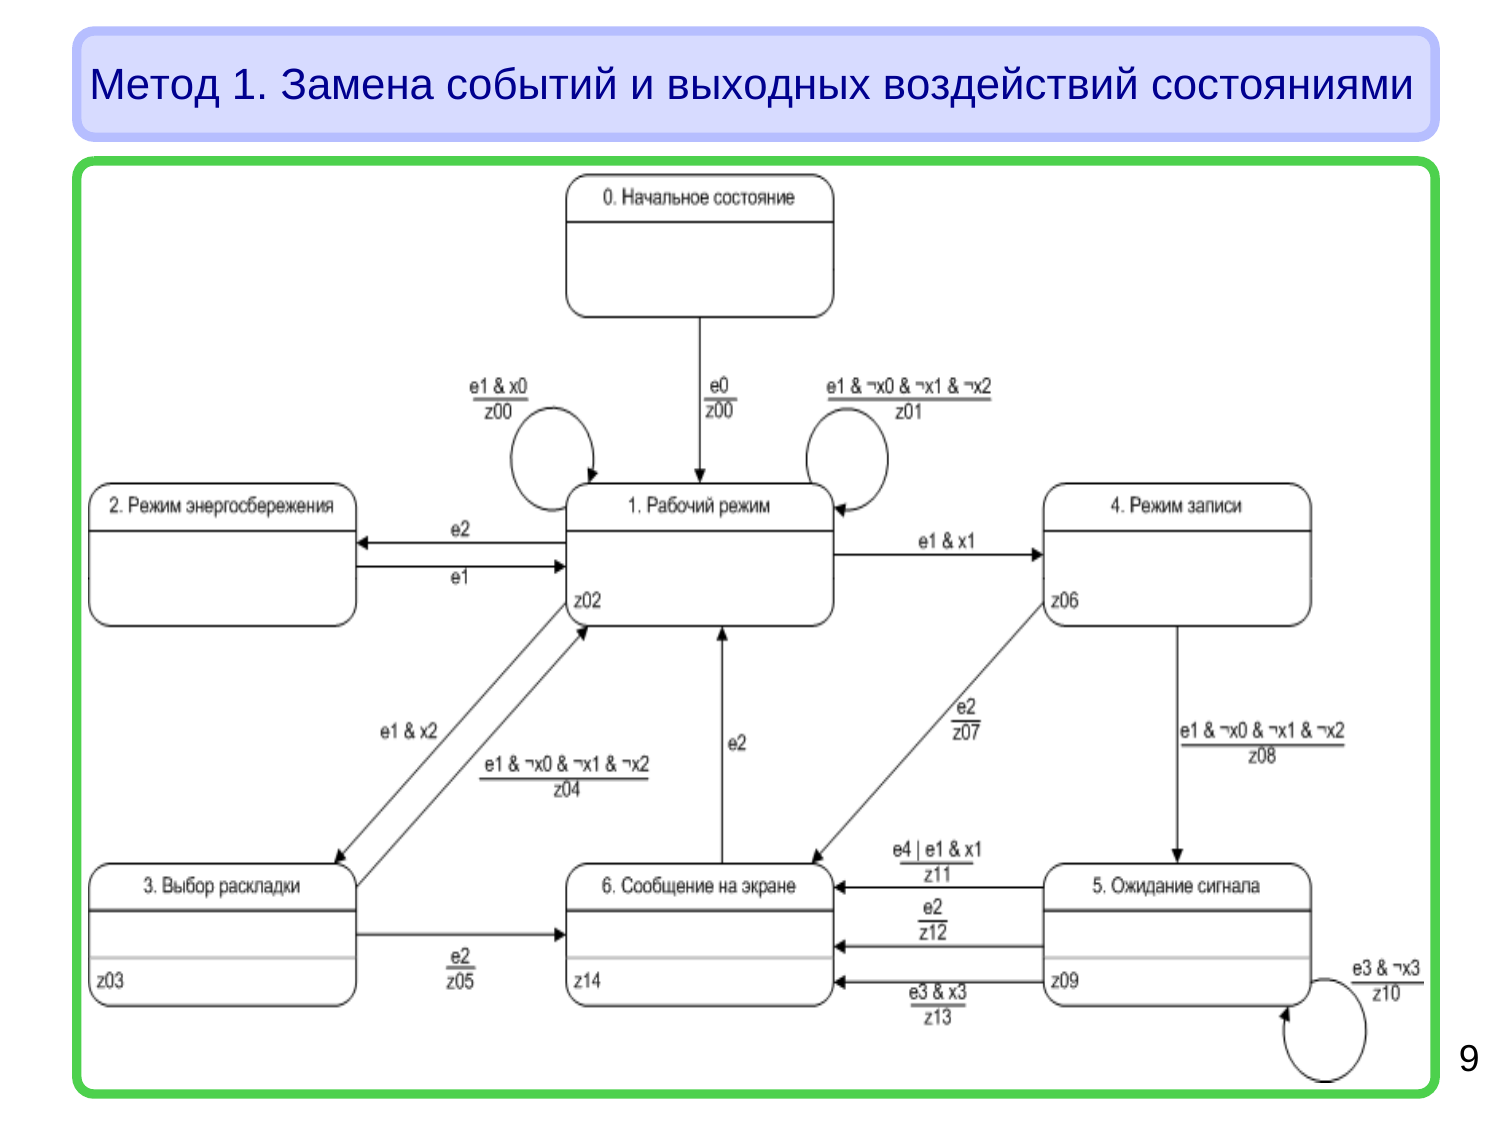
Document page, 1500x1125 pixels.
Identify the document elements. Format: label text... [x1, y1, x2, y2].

title Метод 1. Замена событий и выходных воздействий состояниями [74, 13, 1500, 151]
chart [88, 172, 1424, 1083]
text_box 9 [1444, 1026, 1495, 1087]
